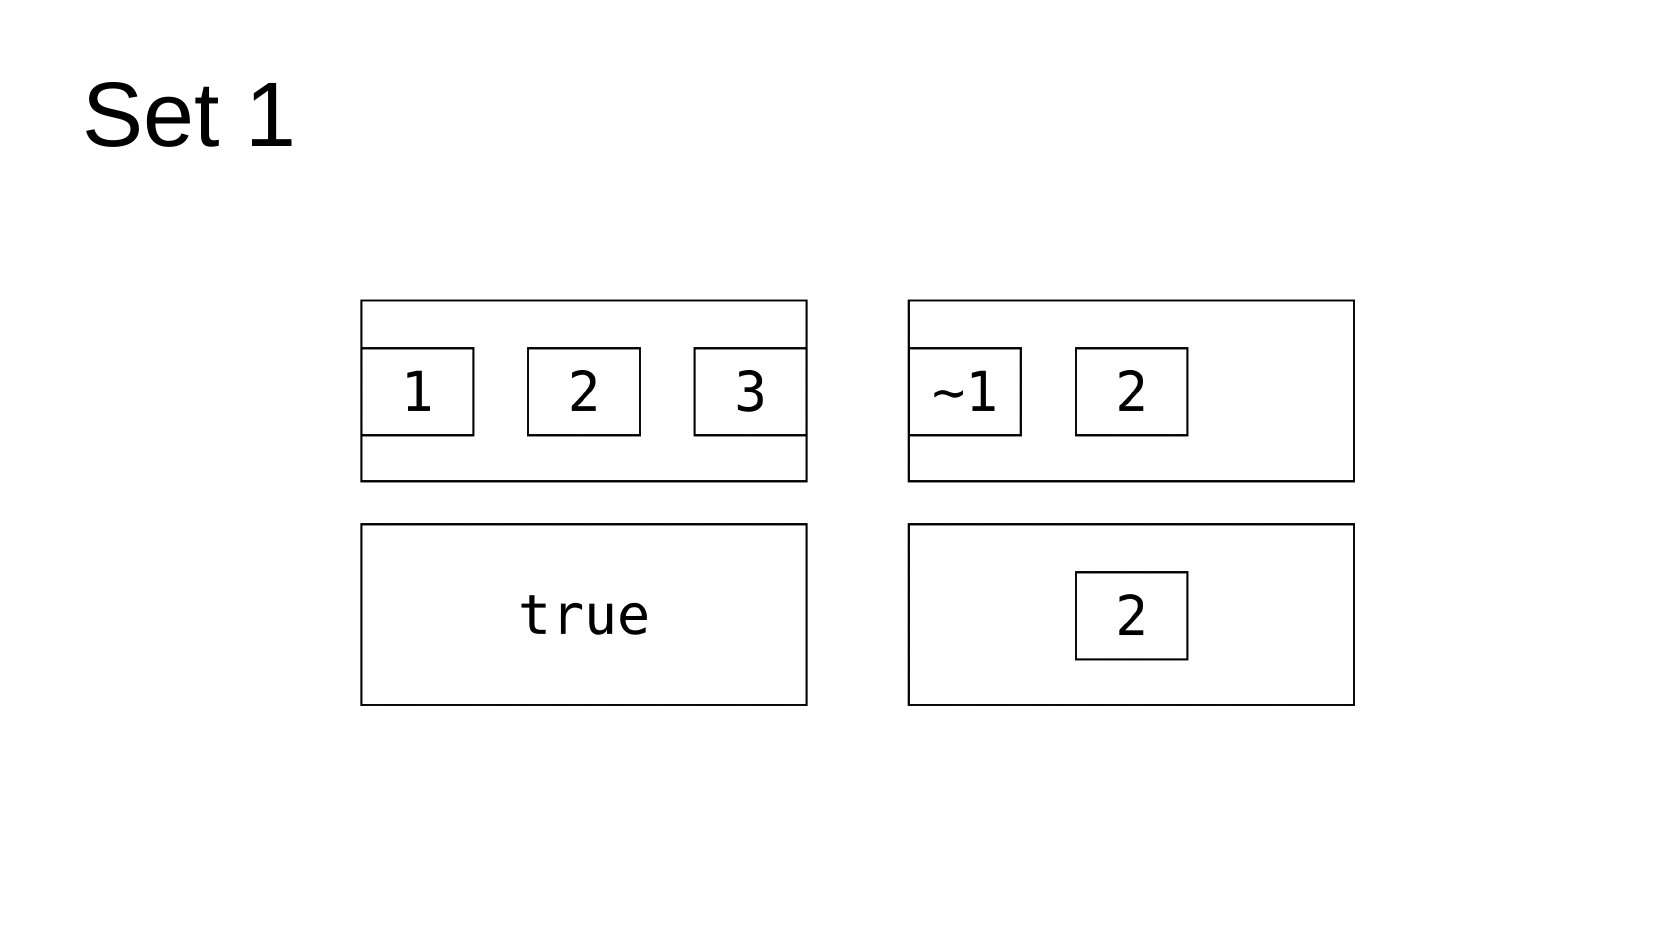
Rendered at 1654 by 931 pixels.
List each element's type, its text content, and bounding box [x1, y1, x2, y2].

title Set 1 [82, 37, 1571, 193]
picture [327, 266, 1388, 739]
